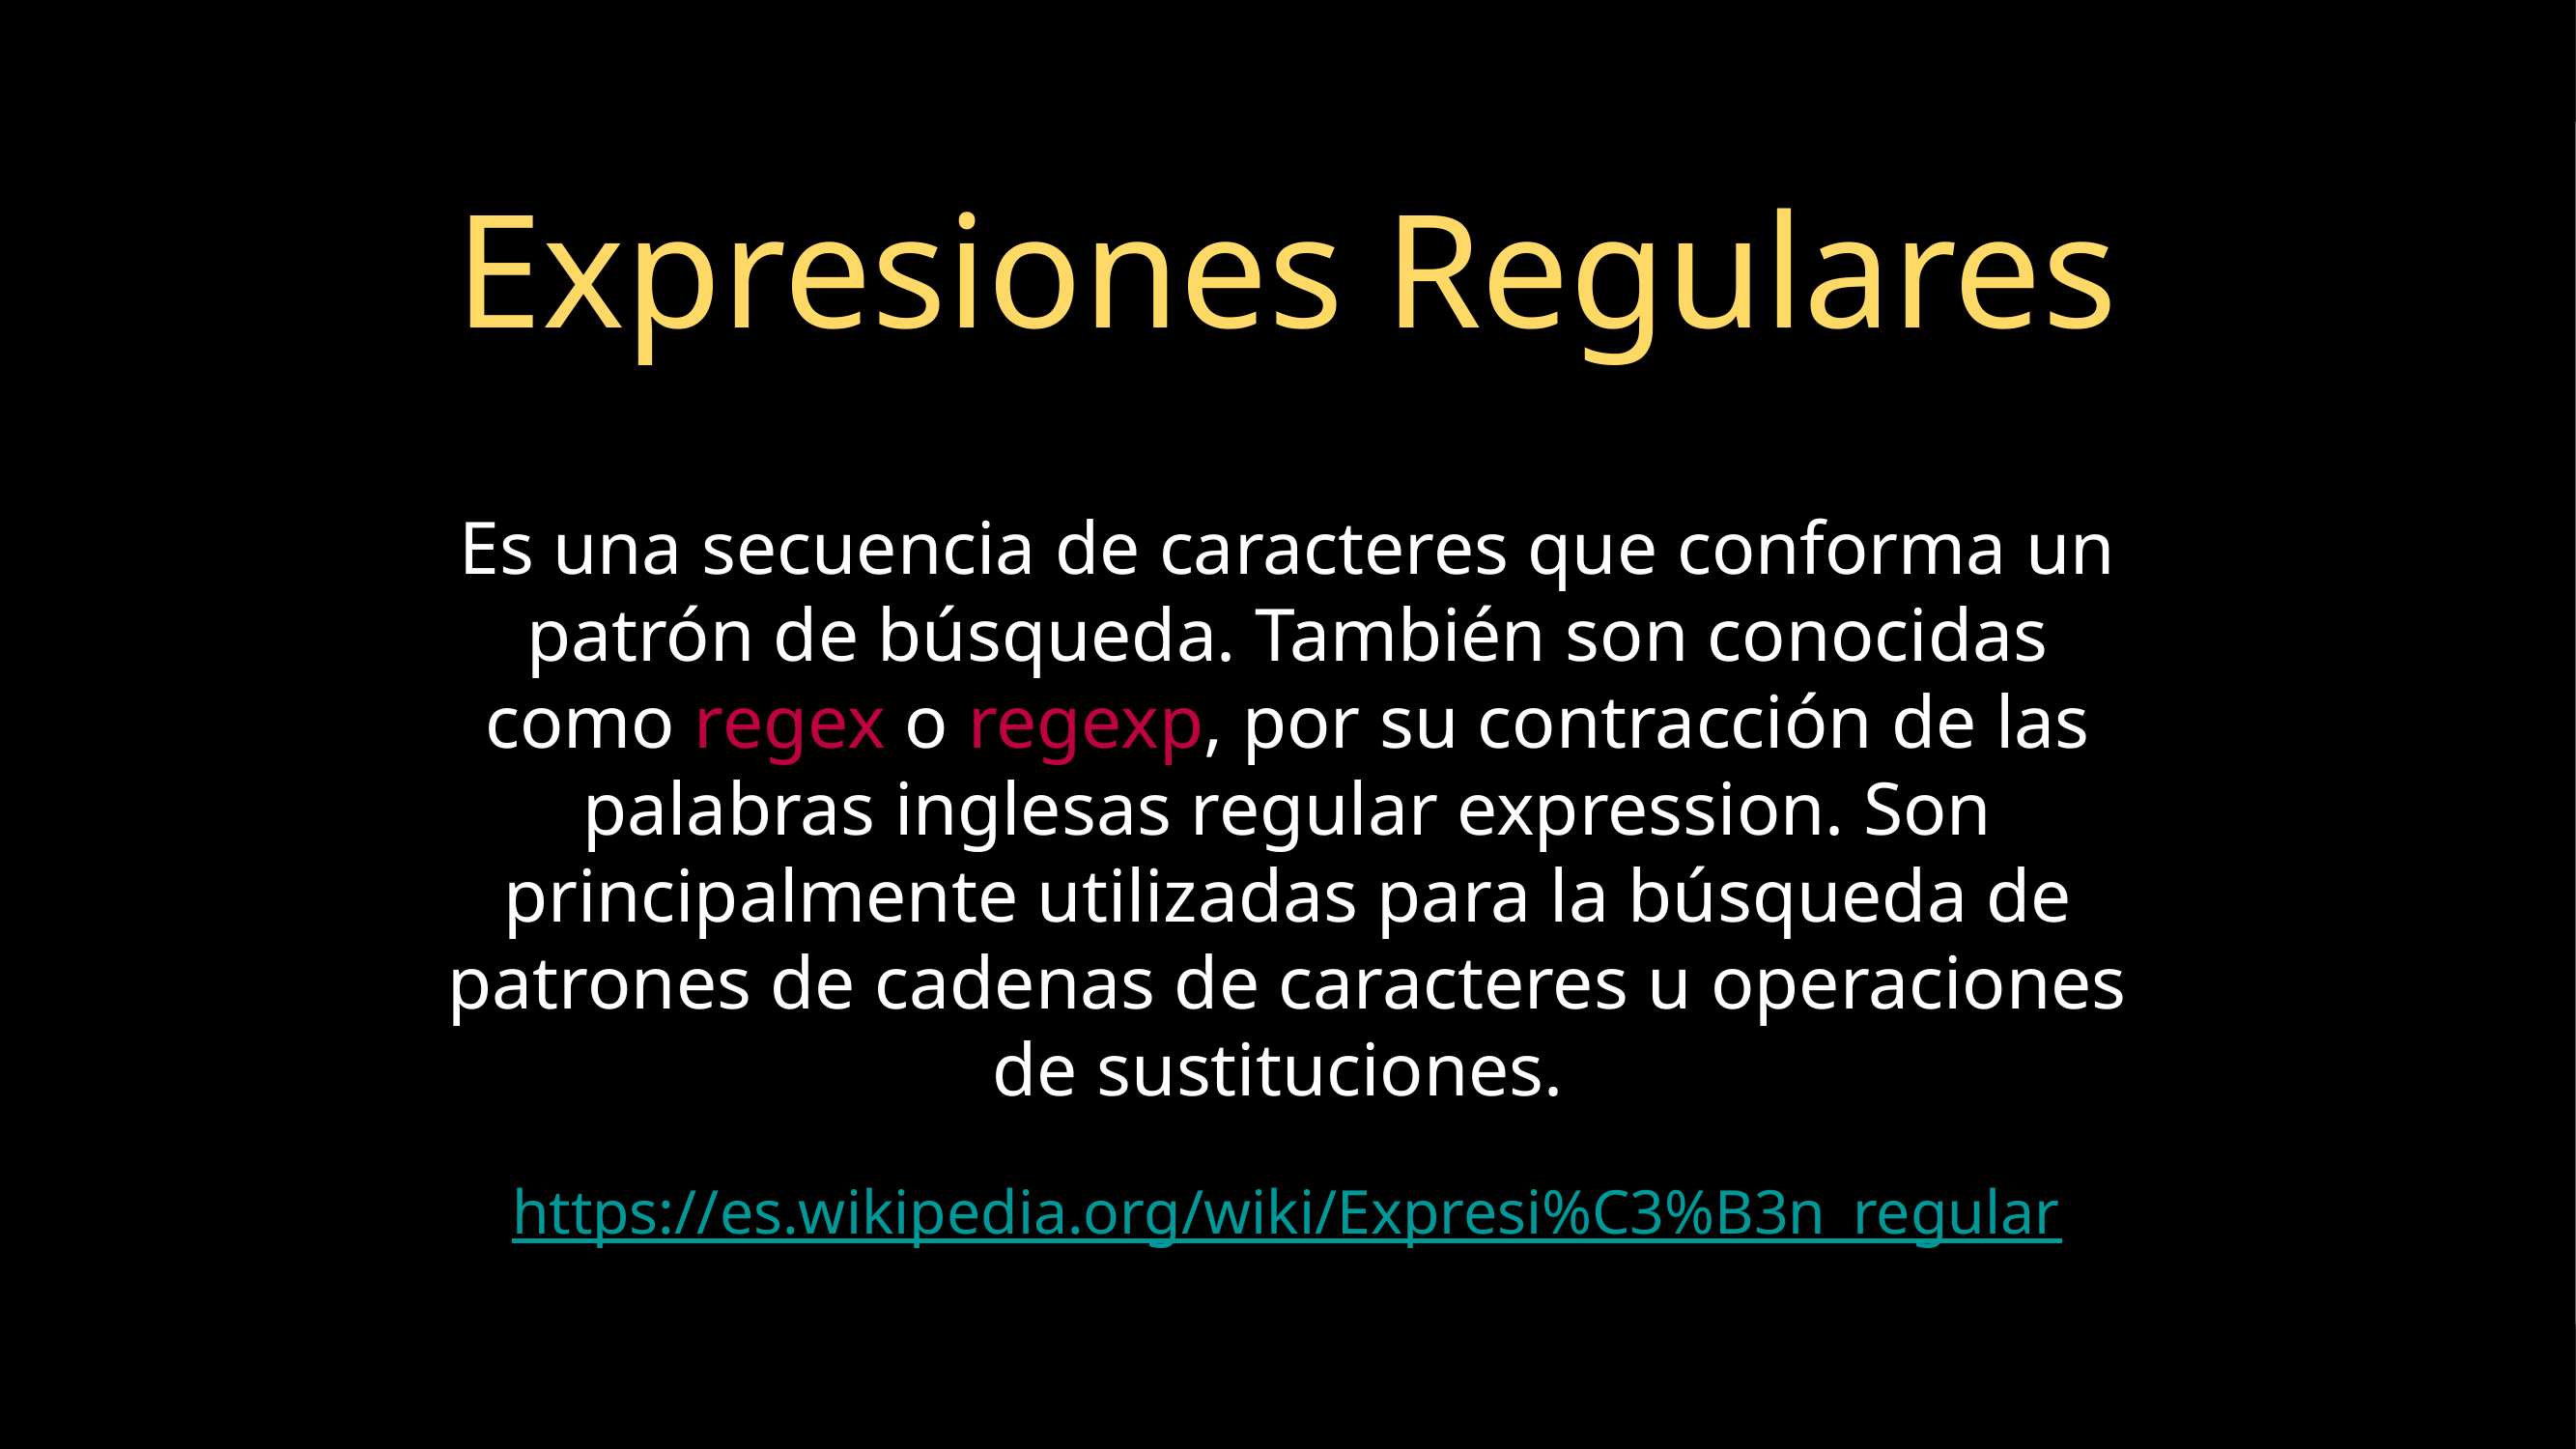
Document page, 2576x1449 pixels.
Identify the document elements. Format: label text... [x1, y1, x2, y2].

text_box https://es.wikipedia.org/wiki/Expresi%C3%B3n_regular [382, 1157, 2191, 1263]
text_box Es una secuencia de caracteres que conforma un patrón de búsqueda. También son conocidas como regex o regexp,​ por su contracción de las palabras inglesas regular expression. Son principalmente utilizadas para la búsqueda de patrones de cadenas de caracteres u operaciones de sustituciones. [444, 467, 2132, 1146]
title Expresiones Regulares [183, 128, 2391, 403]
